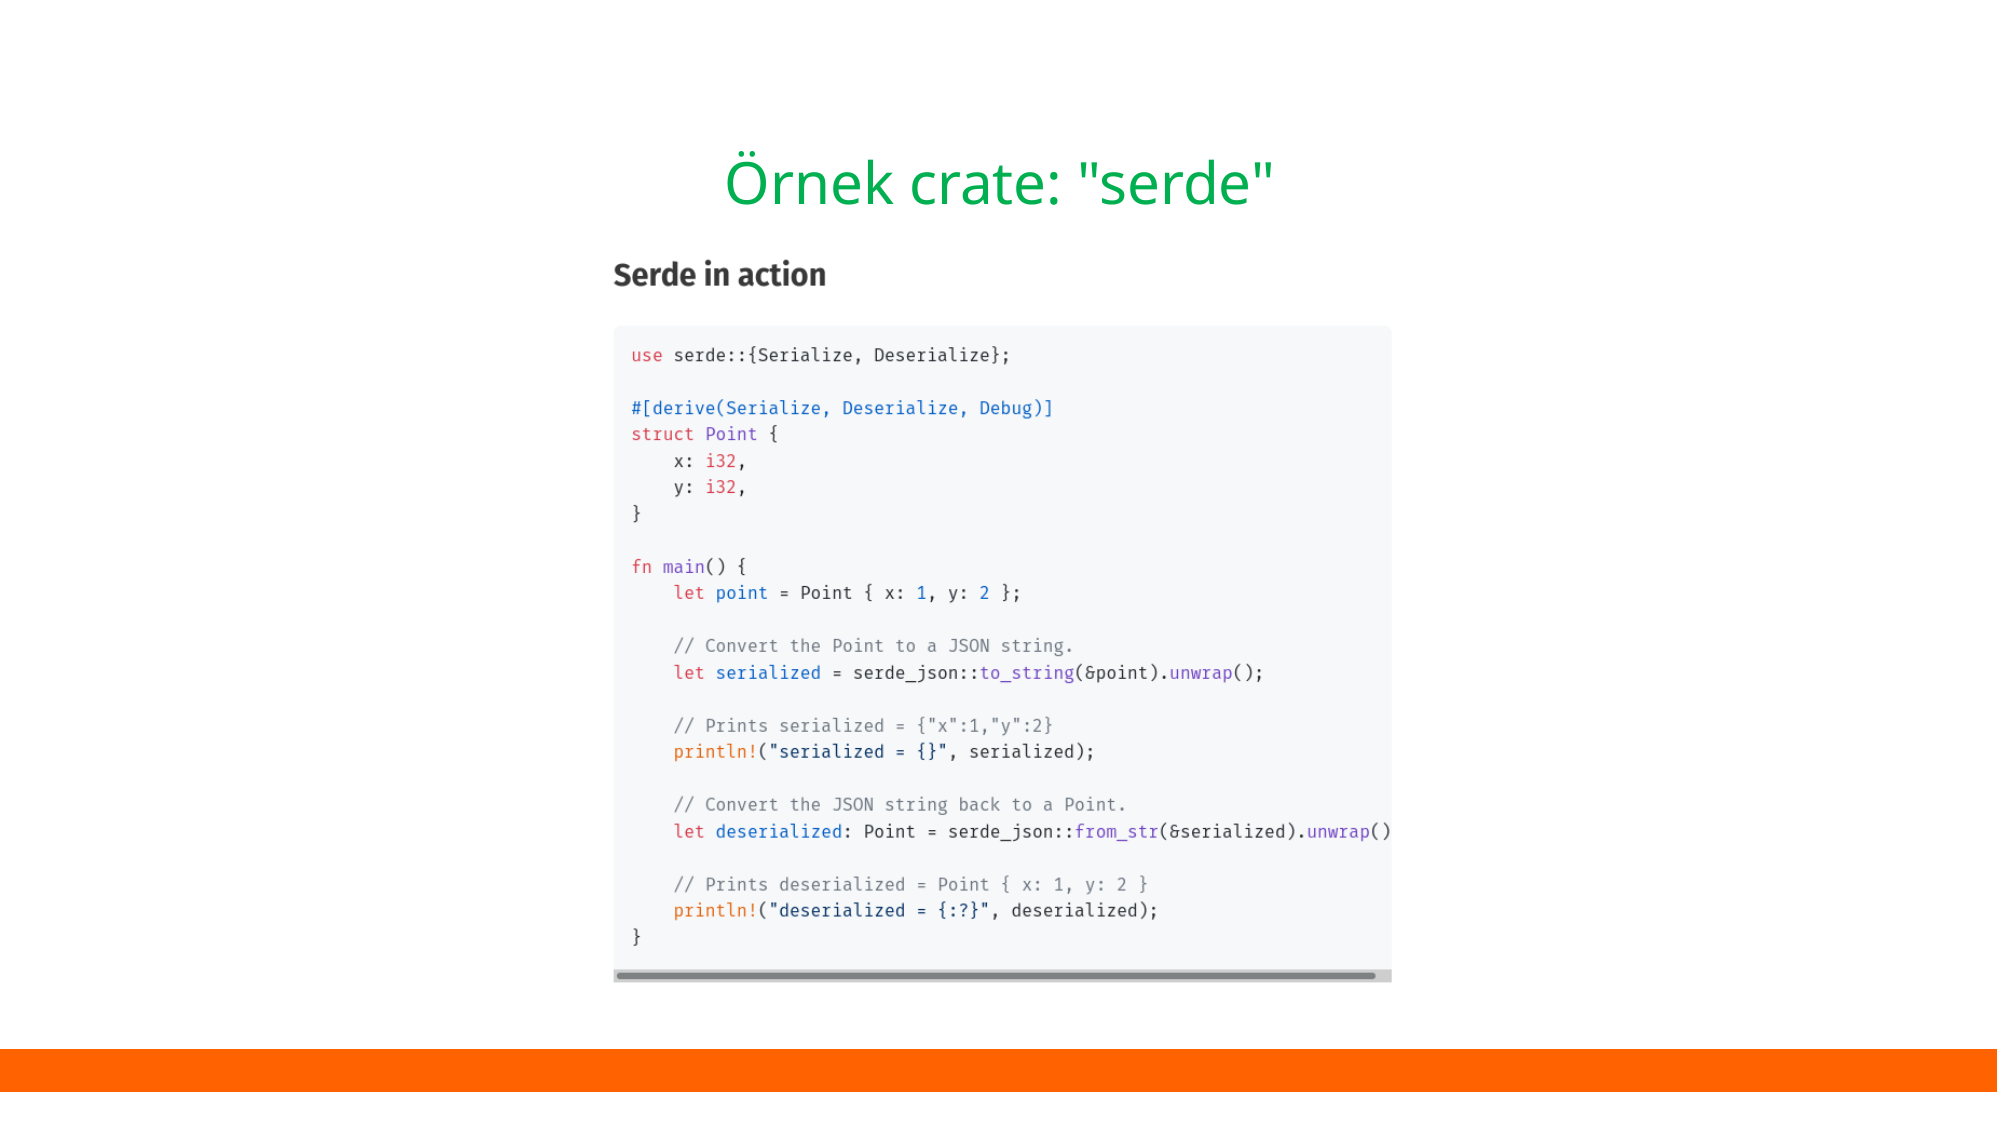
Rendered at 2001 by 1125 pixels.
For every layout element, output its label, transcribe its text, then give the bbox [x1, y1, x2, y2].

text_box [0, 1049, 1997, 1092]
picture [591, 236, 1409, 990]
list Örnek crate: "serde" [420, 146, 1580, 237]
